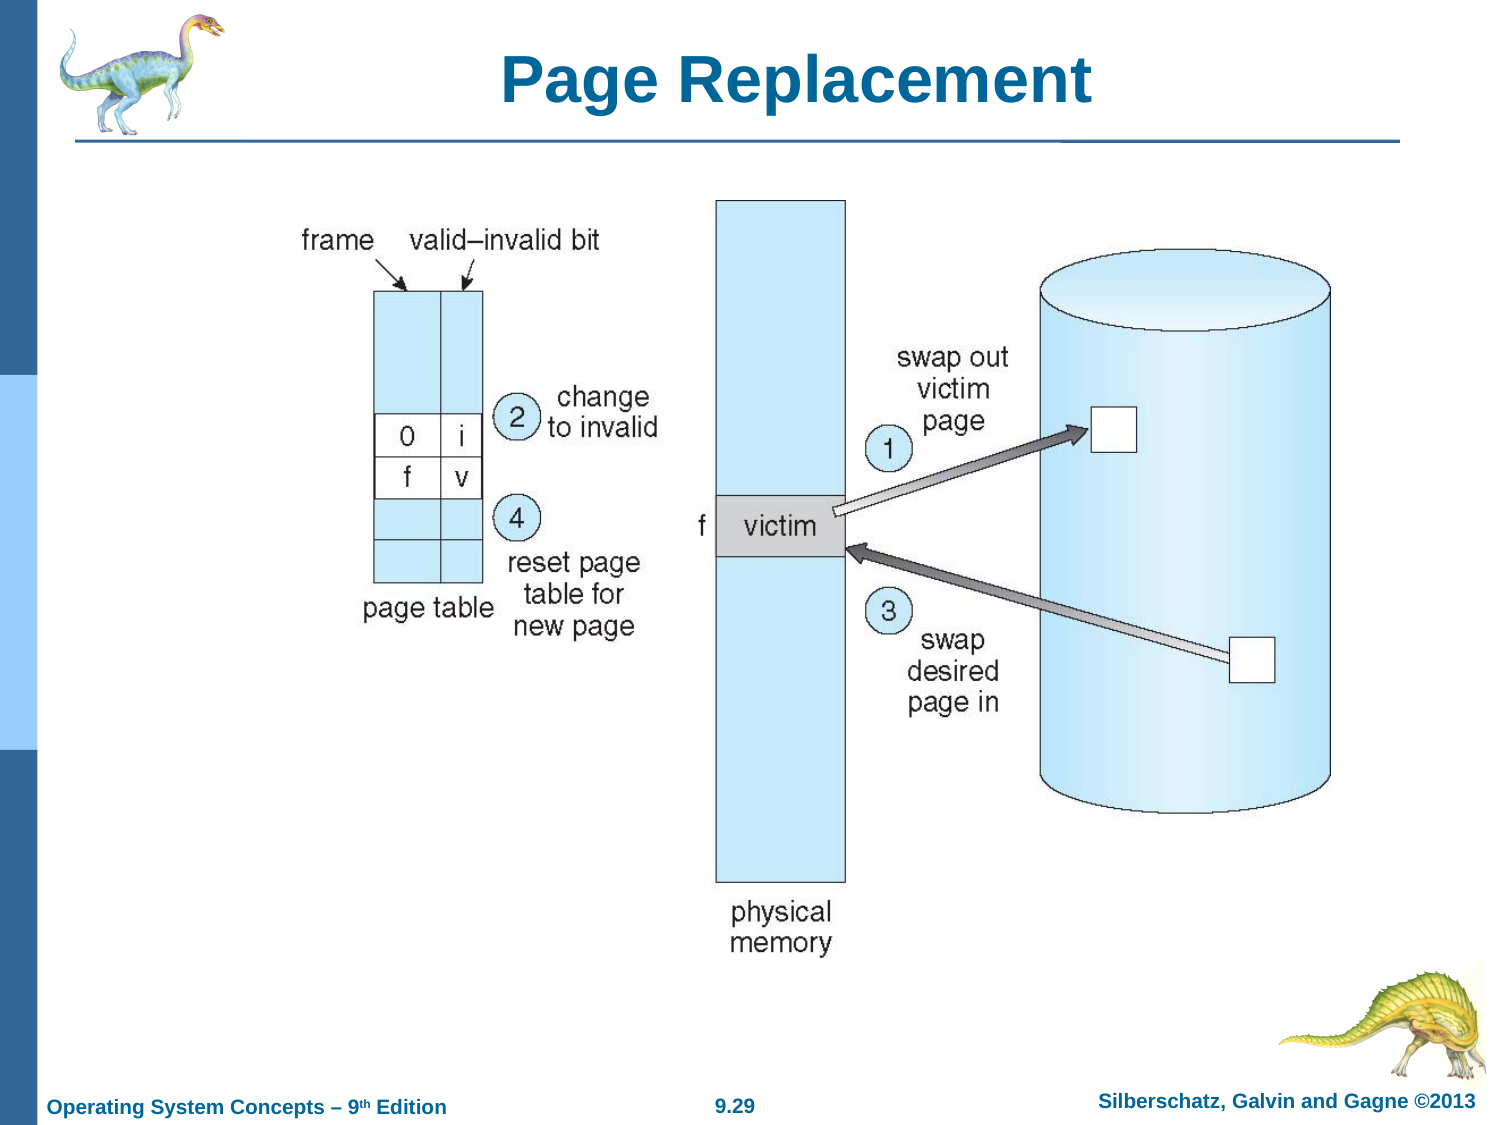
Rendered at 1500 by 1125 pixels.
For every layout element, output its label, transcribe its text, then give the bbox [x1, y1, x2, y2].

picture [302, 200, 1486, 1090]
title Page Replacement [167, 28, 1425, 124]
picture [46, 0, 243, 149]
